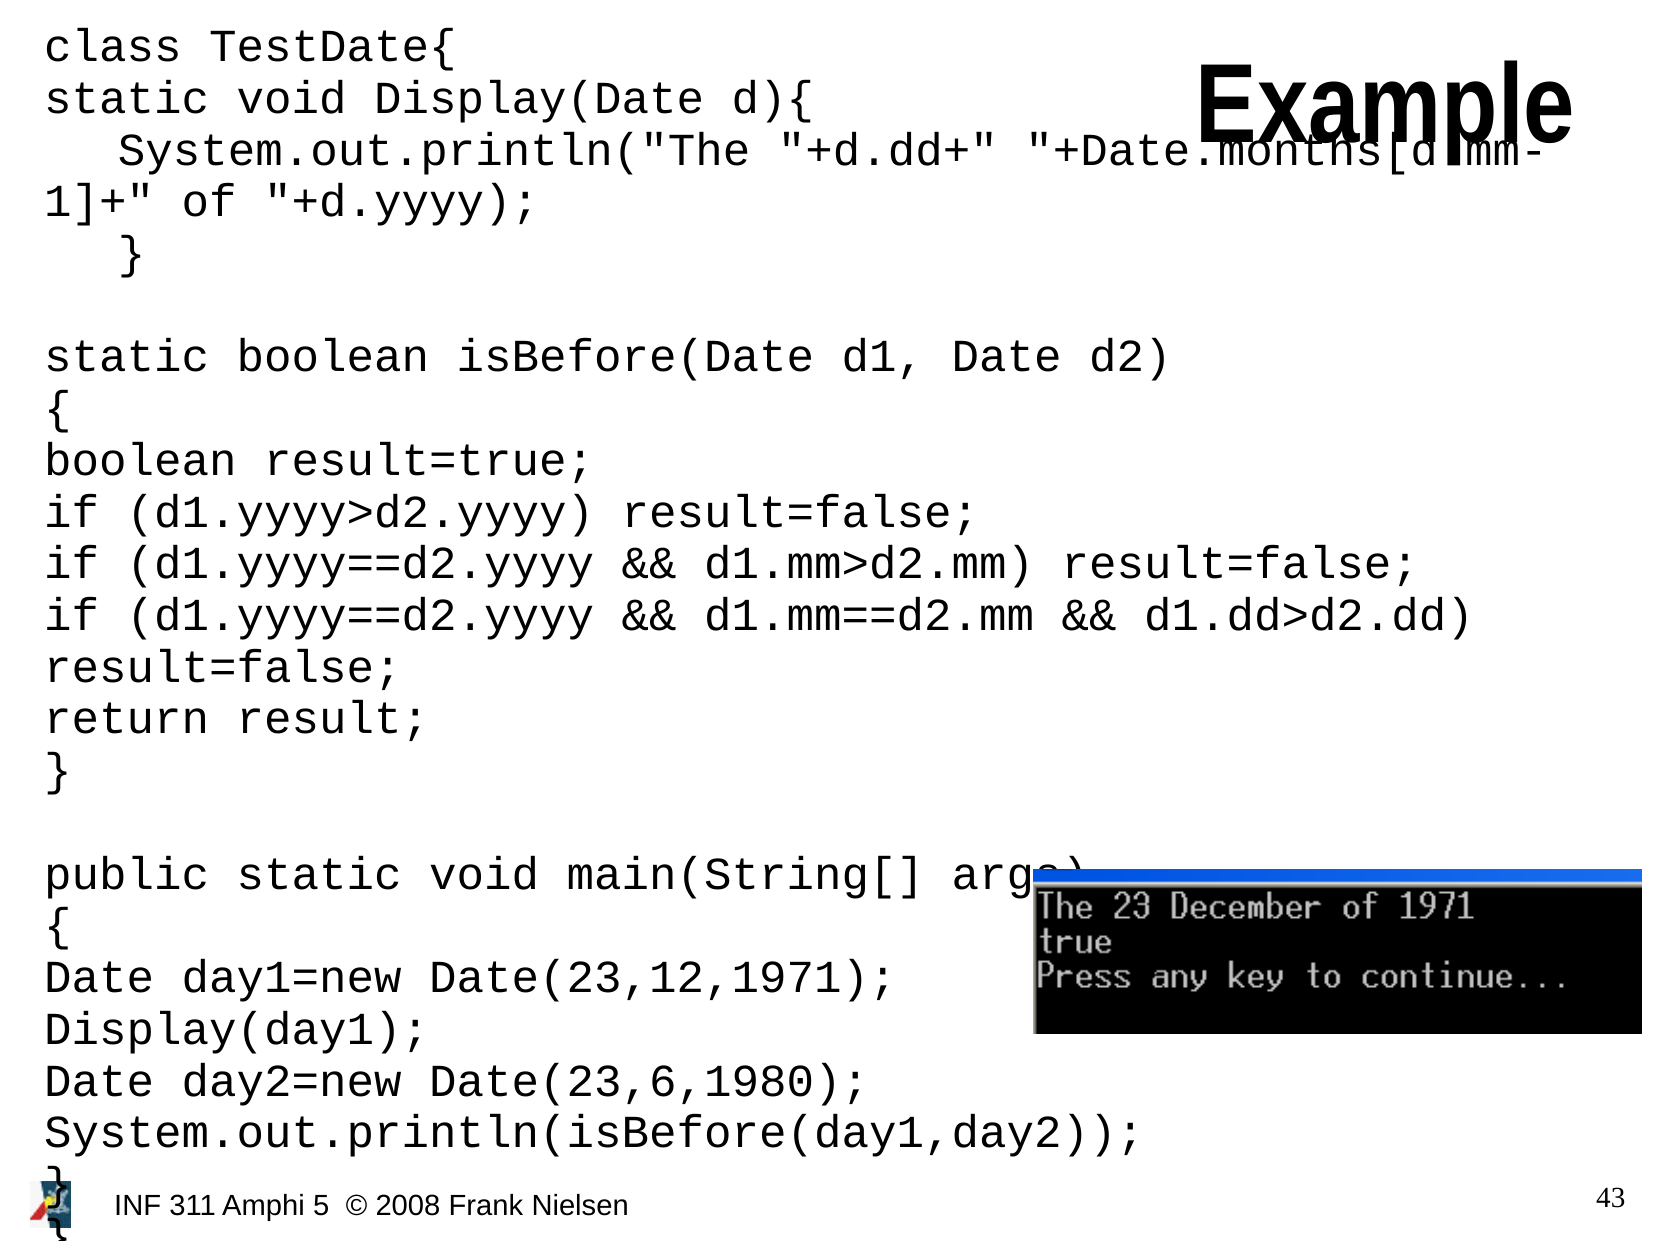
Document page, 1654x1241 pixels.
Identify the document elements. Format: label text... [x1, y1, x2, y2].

text_box class TestDate{ static void Display(Date d){ System.out.println("The "+d.dd+" "+Date.months[d.mm-1]+" of "+d.yyyy); } static boolean isBefore(Date d1, Date d2) { boolean result=true; if (d1.yyyy>d2.yyyy) result=false; if (d1.yyyy==d2.yyyy && d1.mm>d2.mm) result=false; if (d1.yyyy==d2.yyyy && d1.mm==d2.mm && d1.dd>d2.dd) result=false; return result; } public static void main(String[] args) { Date day1=new Date(23,12,1971); Display(day1); Date day2=new Date(23,6,1980); System.out.println(isBefore(day1,day2)); } } [29, 16, 1625, 1202]
picture [29, 1202, 71, 1228]
picture [1033, 869, 1642, 1034]
